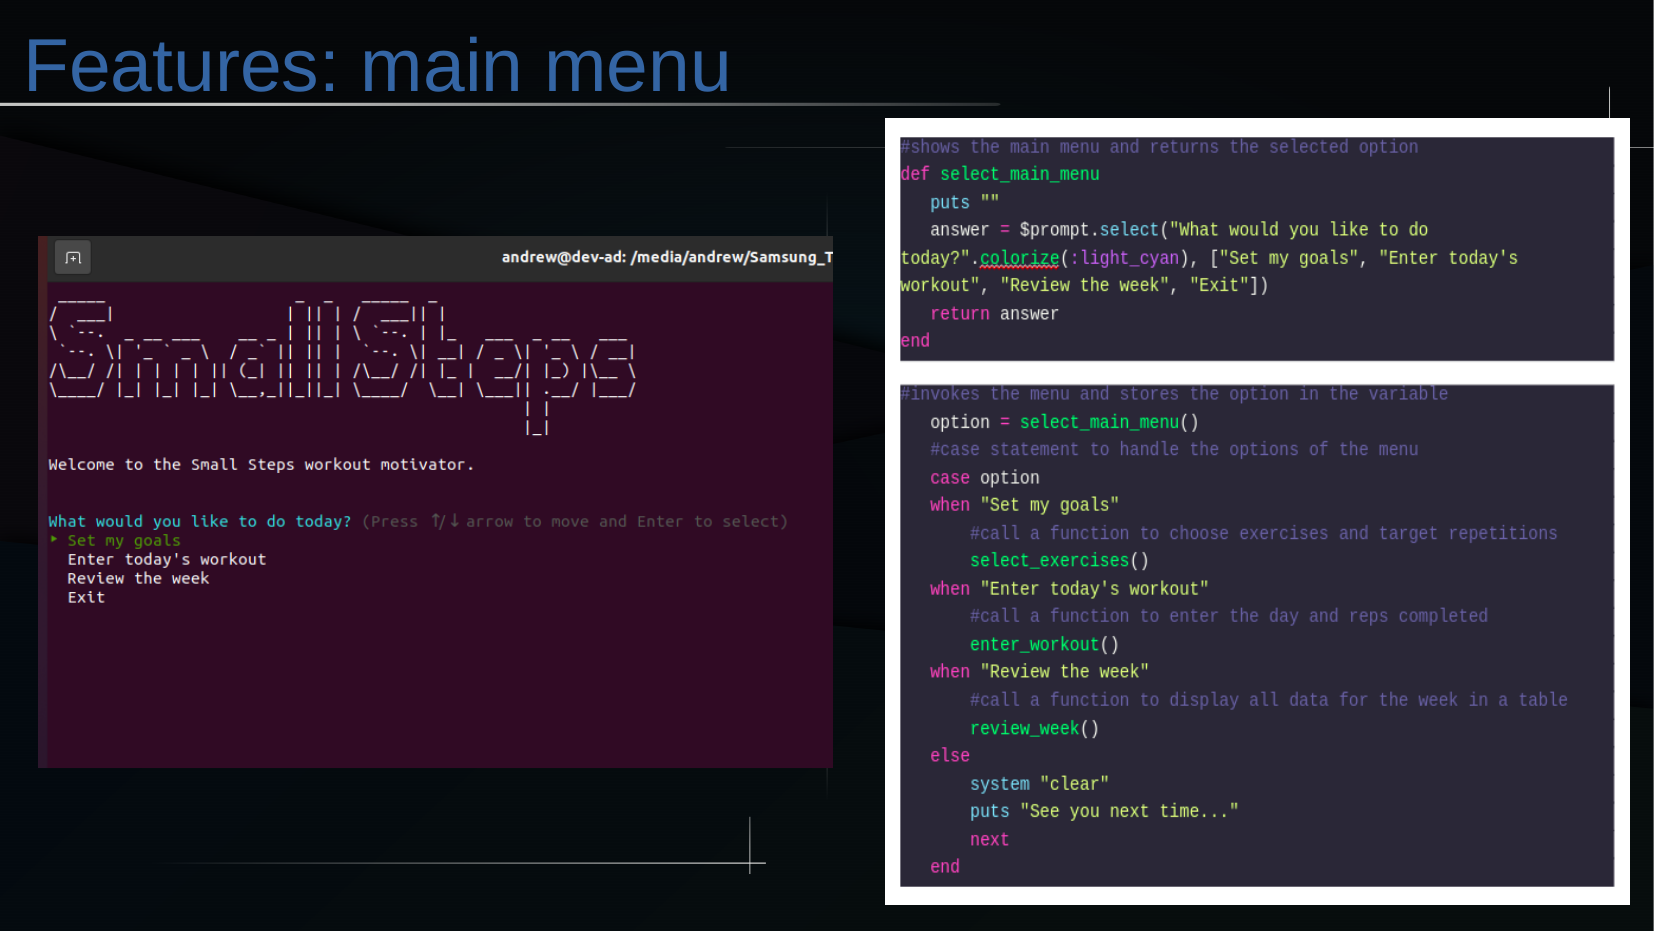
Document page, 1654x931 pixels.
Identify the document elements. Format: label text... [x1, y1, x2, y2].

picture [0, 0, 1654, 931]
title Features: main menu [23, 11, 1589, 119]
